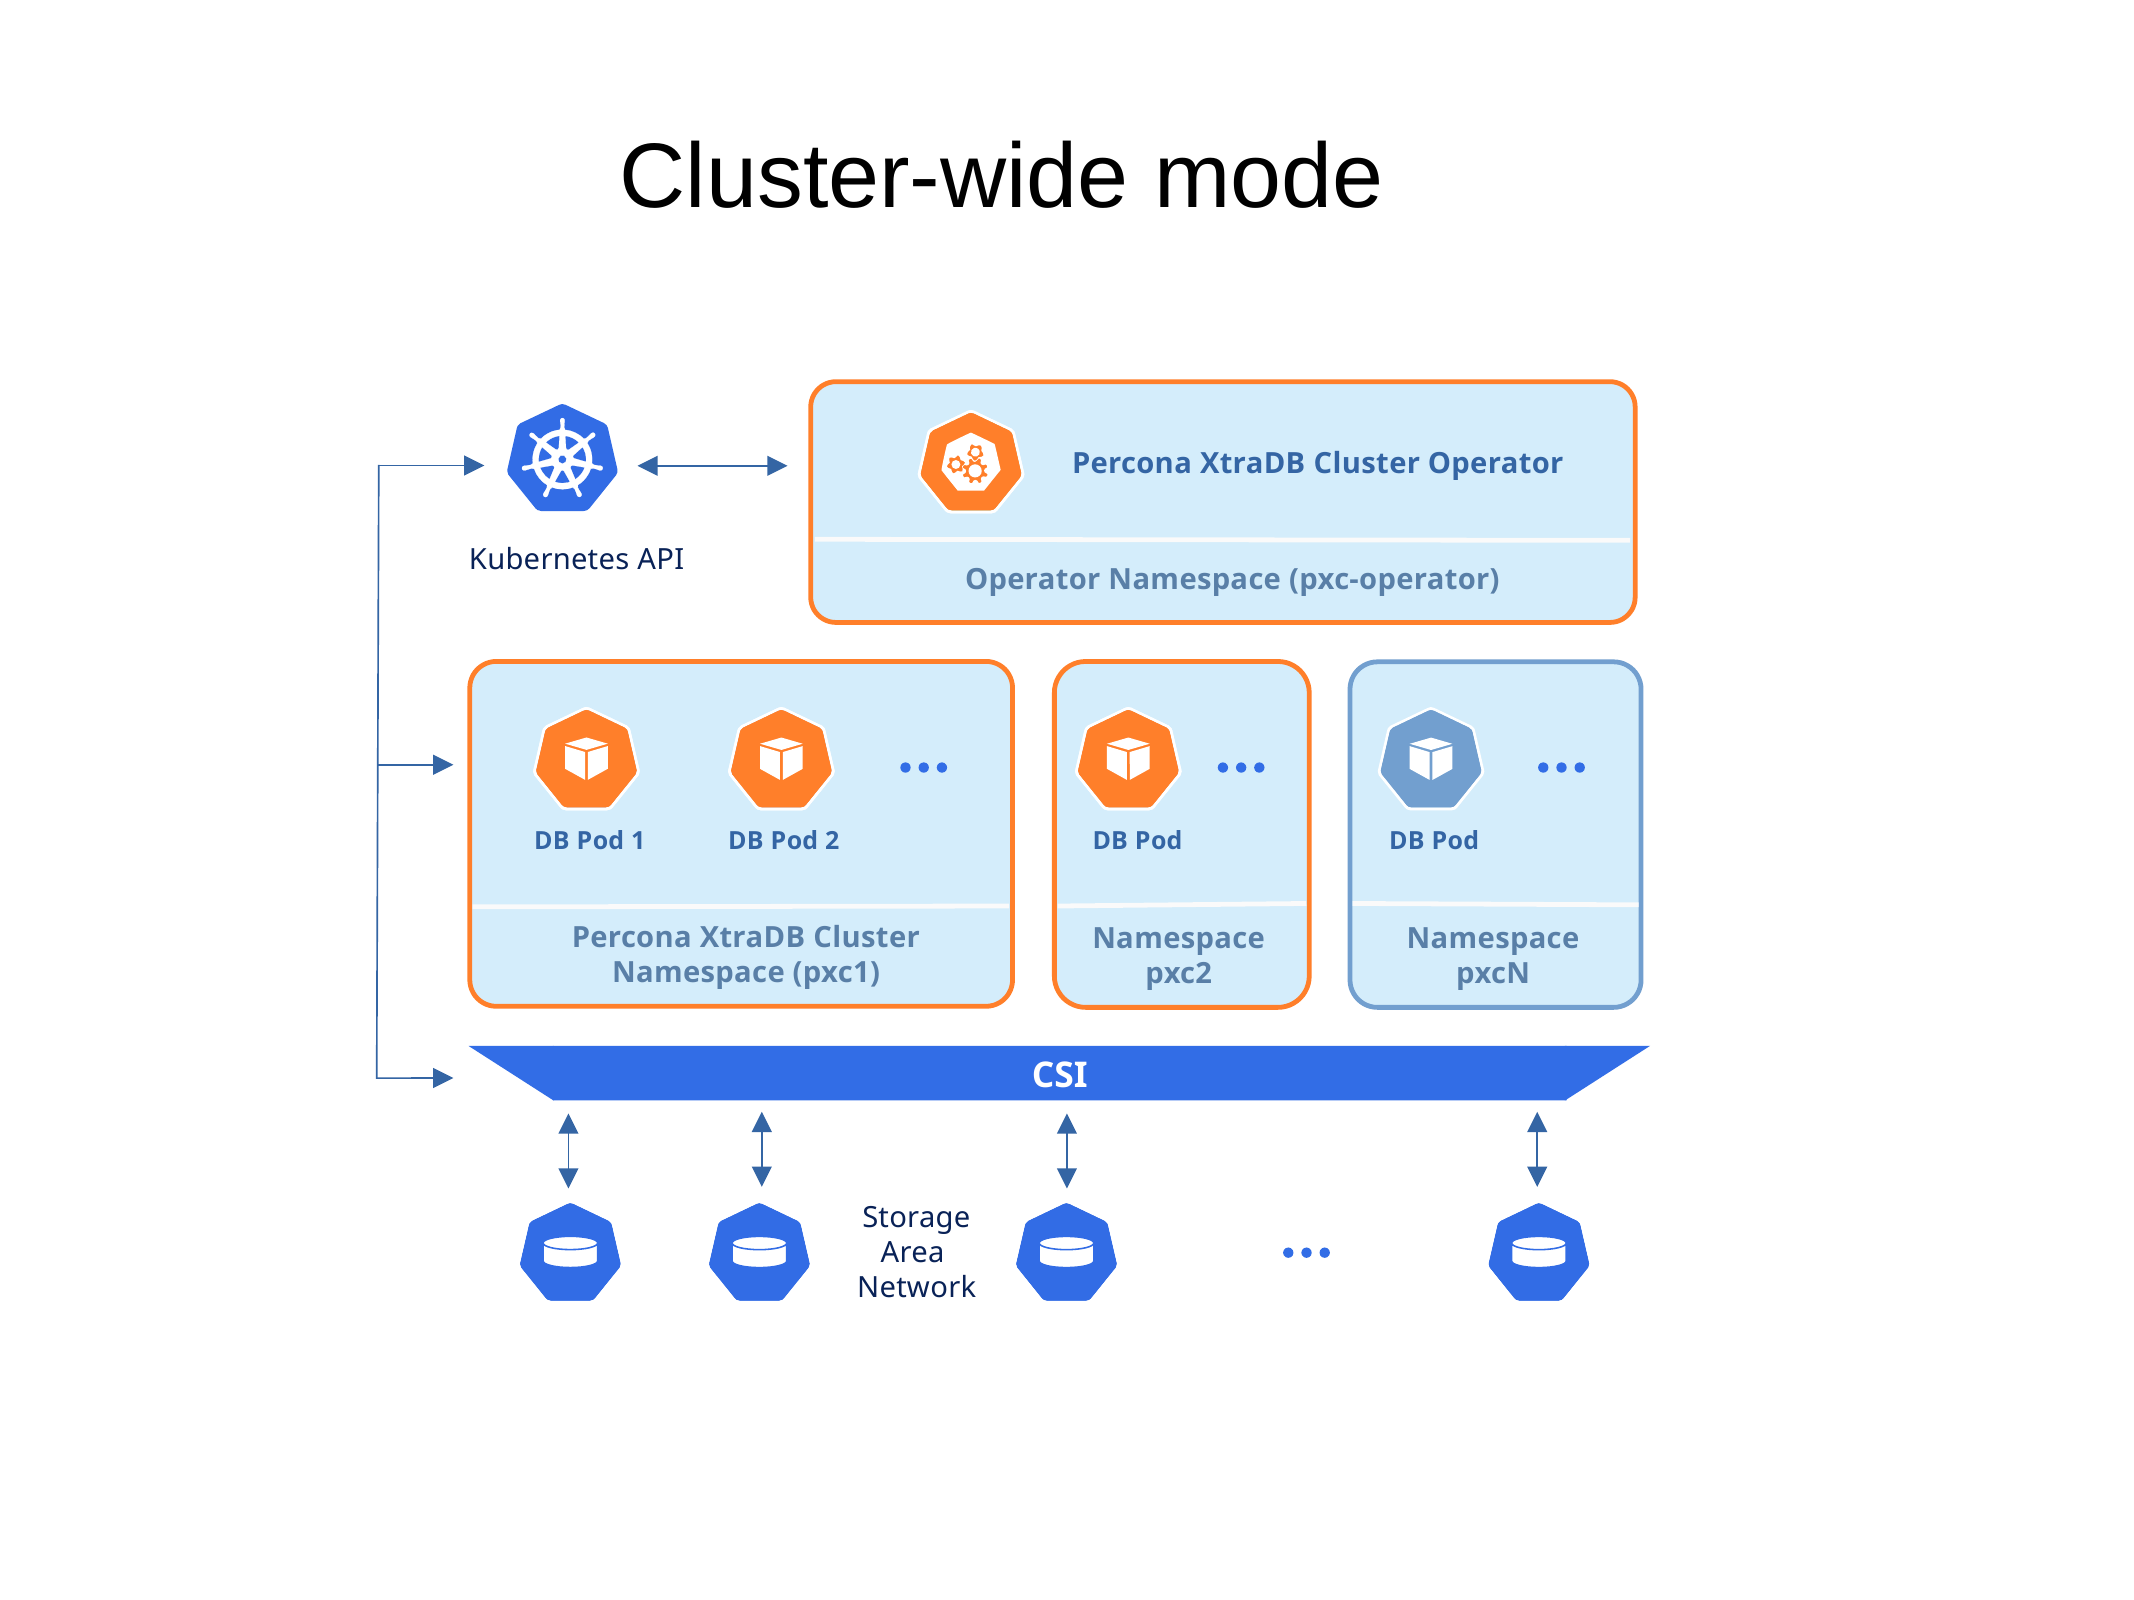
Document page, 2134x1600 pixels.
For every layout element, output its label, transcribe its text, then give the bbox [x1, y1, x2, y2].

text_box Percona XtraDB Cluster Namespace (pxc1) [487, 909, 1005, 997]
picture [517, 1200, 624, 1304]
picture [728, 707, 835, 811]
picture [1013, 1200, 1120, 1304]
text_box DB Pod [1083, 816, 1192, 863]
text_box CSI [552, 1045, 1564, 1101]
text_box Storage Area Network [778, 1189, 1056, 1312]
text_box DB Pod 2 [719, 816, 849, 863]
text_box Percona XtraDB Cluster Operator [1063, 436, 1573, 488]
text_box Kubernetes API [460, 531, 694, 584]
picture [1485, 1200, 1593, 1304]
text_box Namespace pxcN [1380, 910, 1606, 998]
picture [1377, 707, 1485, 811]
picture [533, 707, 640, 811]
picture [1075, 707, 1182, 811]
text_box DB Pod 1 [525, 816, 655, 863]
text_box Operator Namespace (pxc-operator) [919, 551, 1546, 604]
text_box [337, 331, 1688, 1345]
text_box DB Pod [1380, 816, 1488, 863]
text_box Namespace pxc2 [1066, 910, 1292, 998]
picture [917, 410, 1025, 514]
text_box Cluster-wide mode [604, 117, 1426, 235]
picture [706, 1200, 813, 1304]
picture [504, 401, 622, 516]
